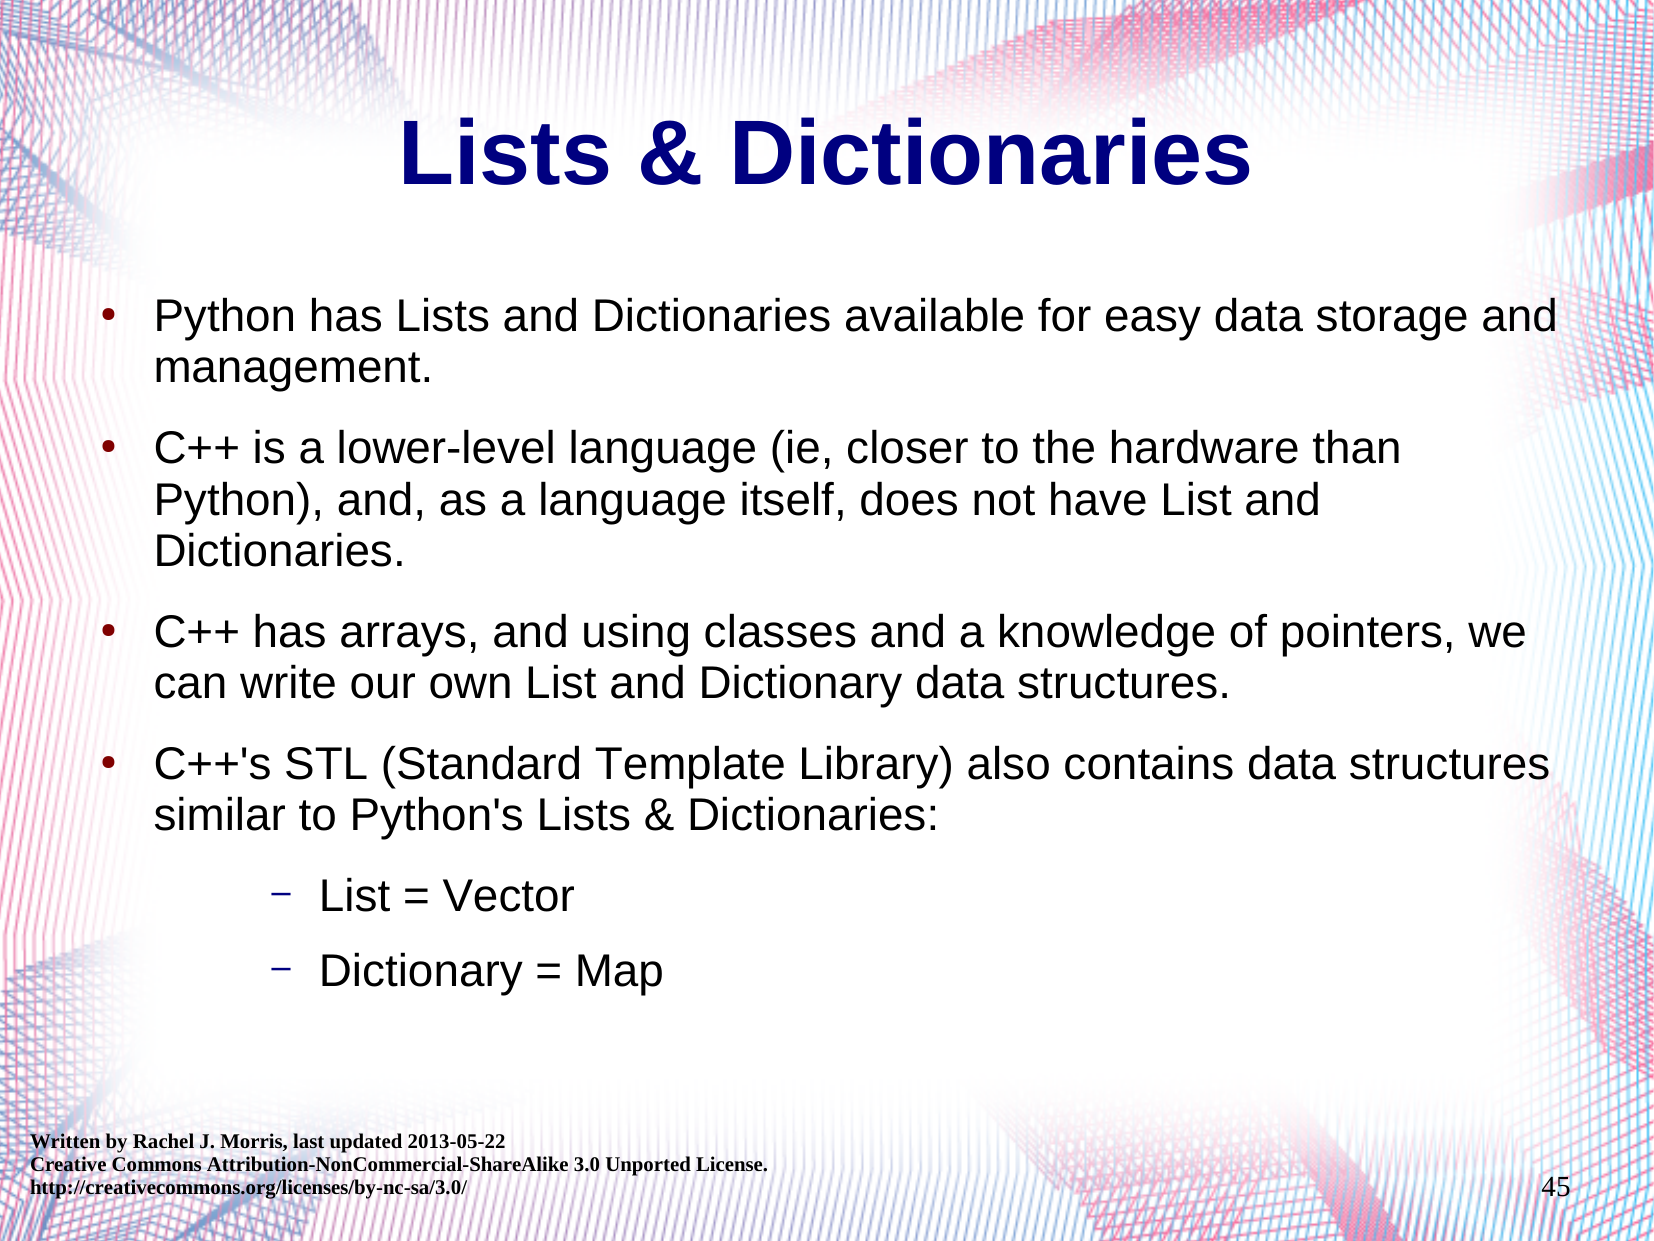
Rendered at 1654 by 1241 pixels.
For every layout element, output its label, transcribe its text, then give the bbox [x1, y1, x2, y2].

picture [0, 0, 1654, 1241]
list Python has Lists and Dictionaries available for easy data storage and management. C++ is a lower-level language (ie, closer to the hardware than Python), and, as a language itself, does not have List and Dictionaries. C++ has arrays, and using classes and a knowledge of pointers, we can write our own List and Dictionary data structures. C++'s STL (Standard Template Library) also contains data structures similar to Python's Lists & Dictionaries: List = Vector Dictionary = Map [82, 290, 1571, 1010]
title Lists & Dictionaries [82, 49, 1571, 257]
